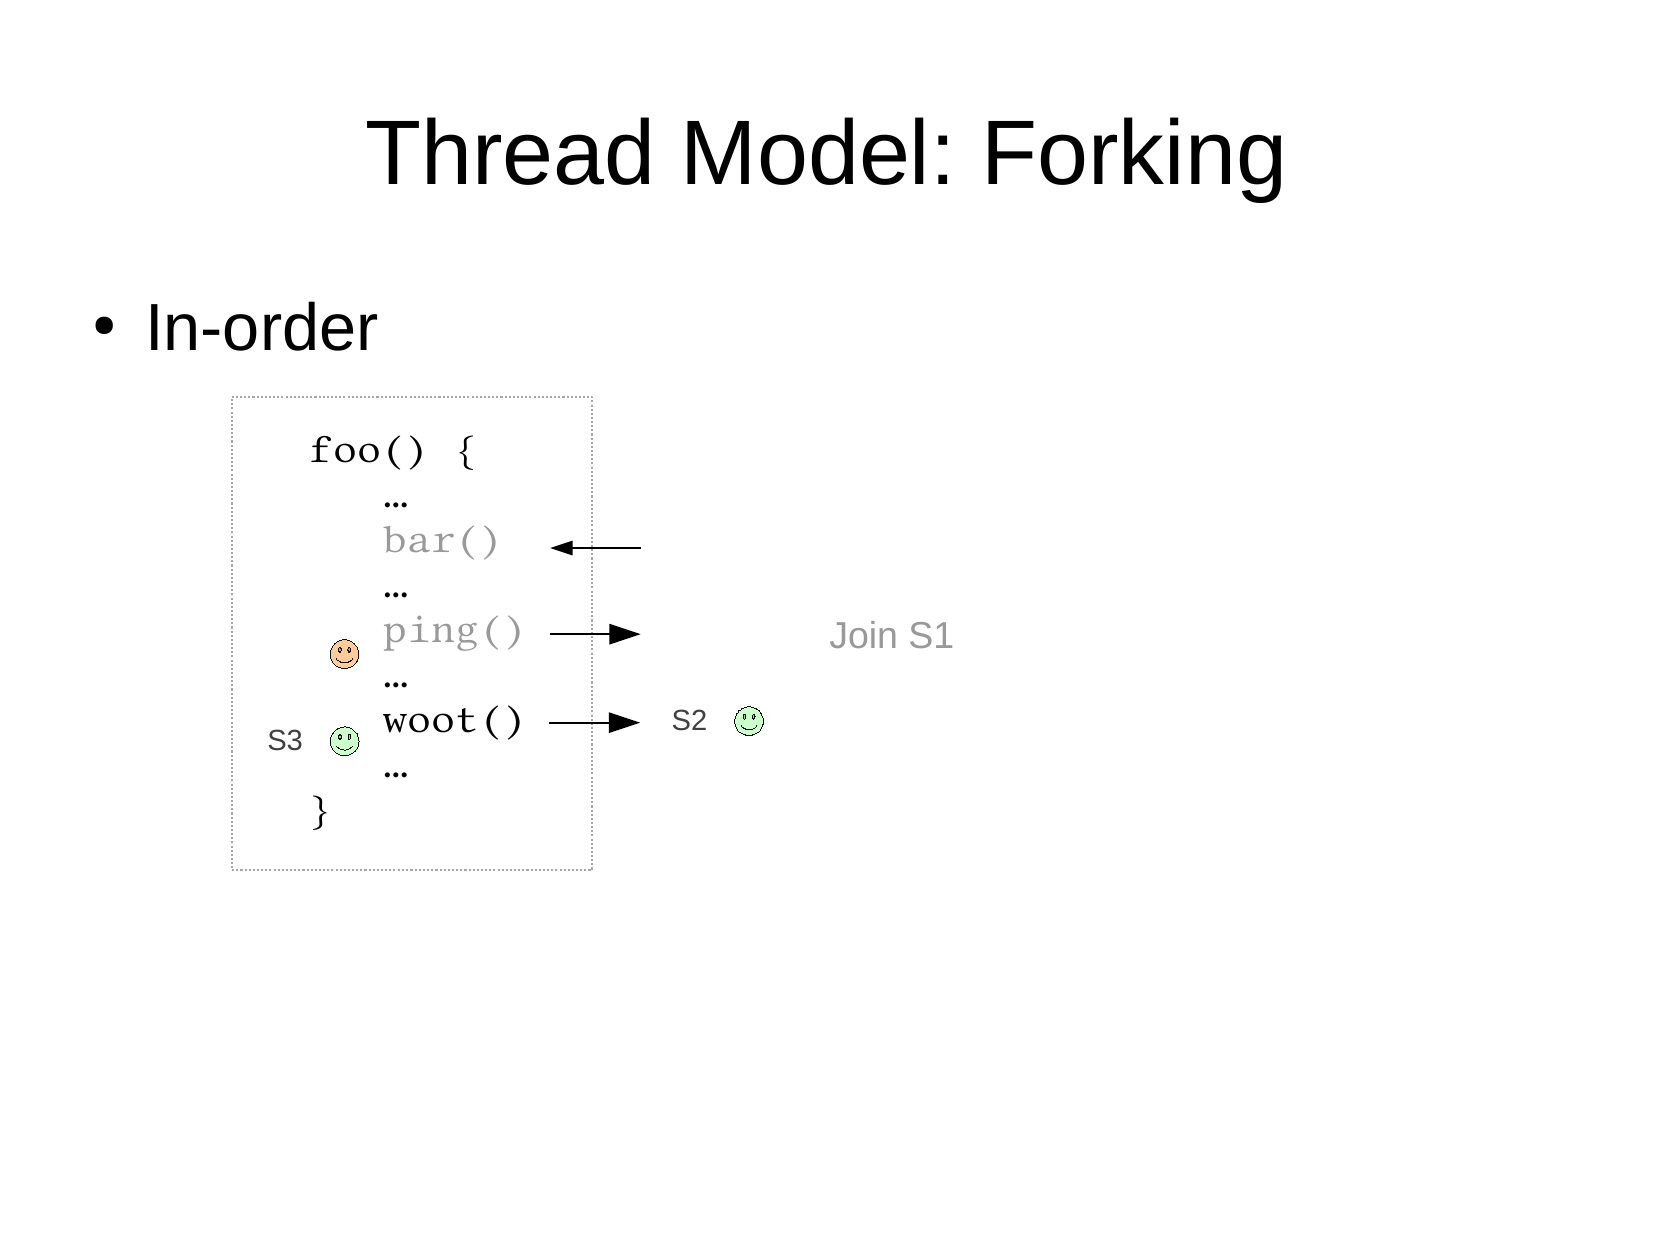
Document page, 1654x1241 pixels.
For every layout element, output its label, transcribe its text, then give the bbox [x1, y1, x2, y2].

text_box [330, 639, 359, 669]
text_box Join S1 [814, 606, 1062, 664]
text_box S3 [252, 714, 318, 765]
text_box foo() { … bar() … ping() … woot() … } [294, 417, 574, 838]
text_box S2 [656, 694, 723, 744]
text_box [734, 706, 764, 736]
text_box [330, 726, 360, 756]
title Thread Model: Forking [82, 49, 1571, 257]
list In-order [74, 290, 1563, 1010]
